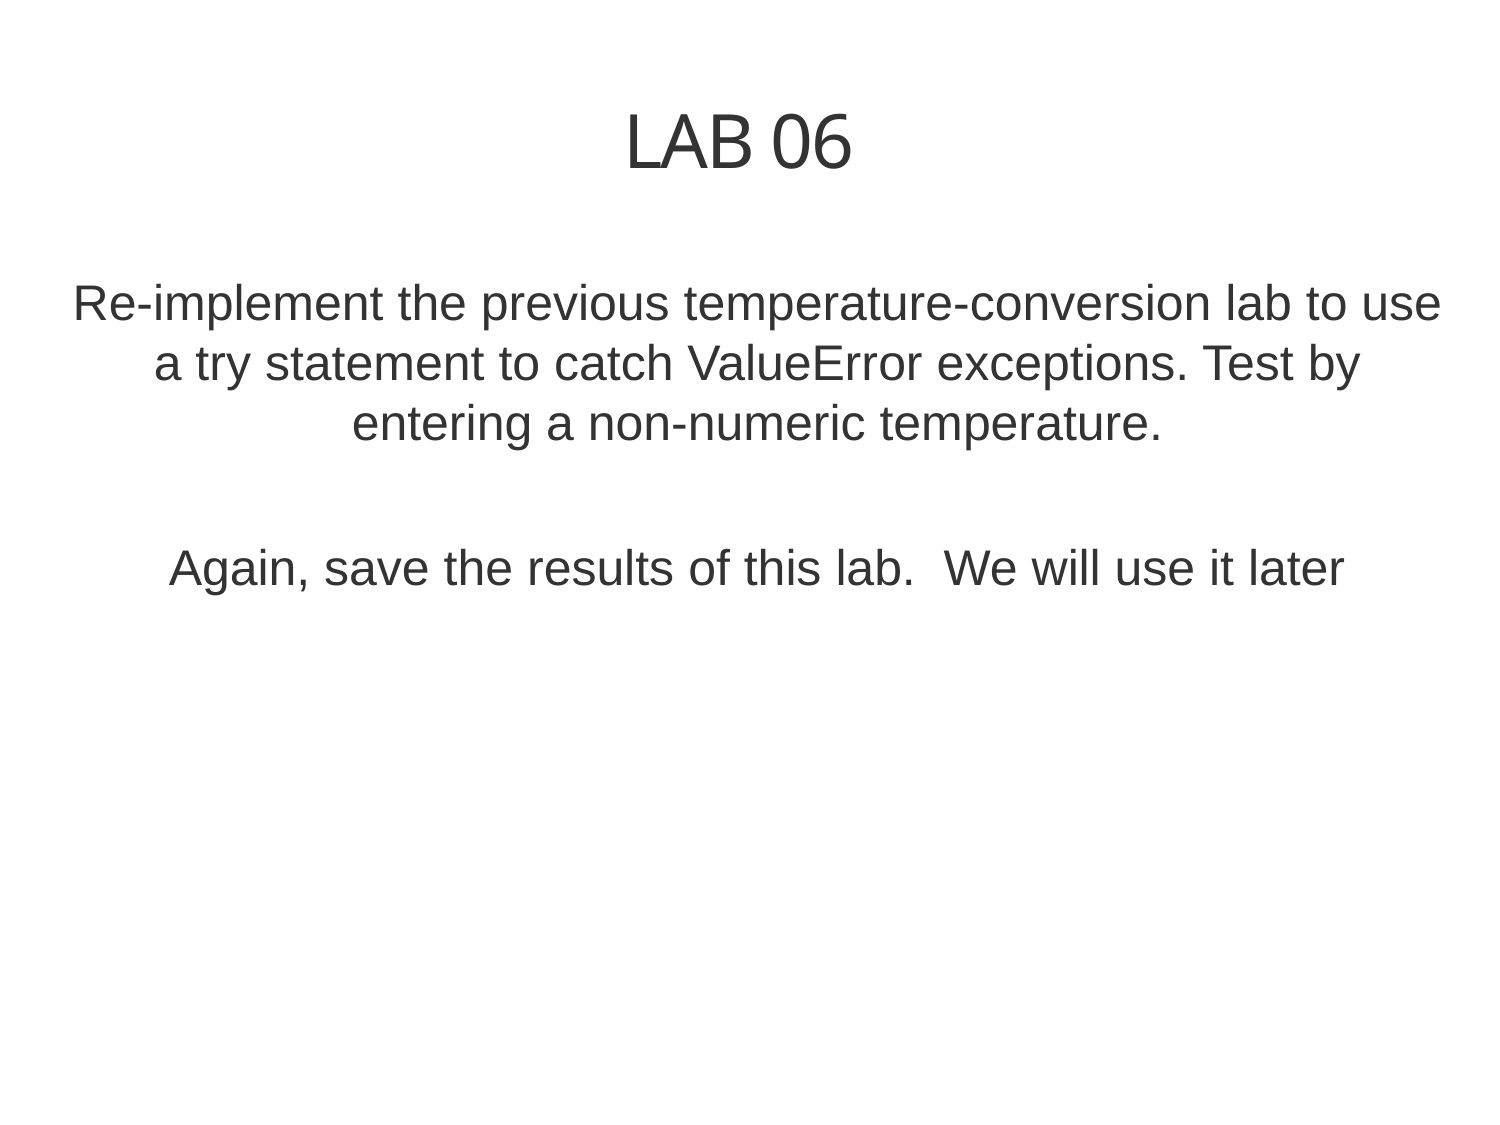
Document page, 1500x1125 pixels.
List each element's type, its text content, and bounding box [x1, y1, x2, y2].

title LAB 06 [18, 45, 1460, 233]
list Re-implement the previous temperature-conversion lab to use a try statement to catch ValueError exceptions. Test by entering a non-numeric temperature. Again, save the results of this lab. We will use it later [18, 262, 1460, 1098]
